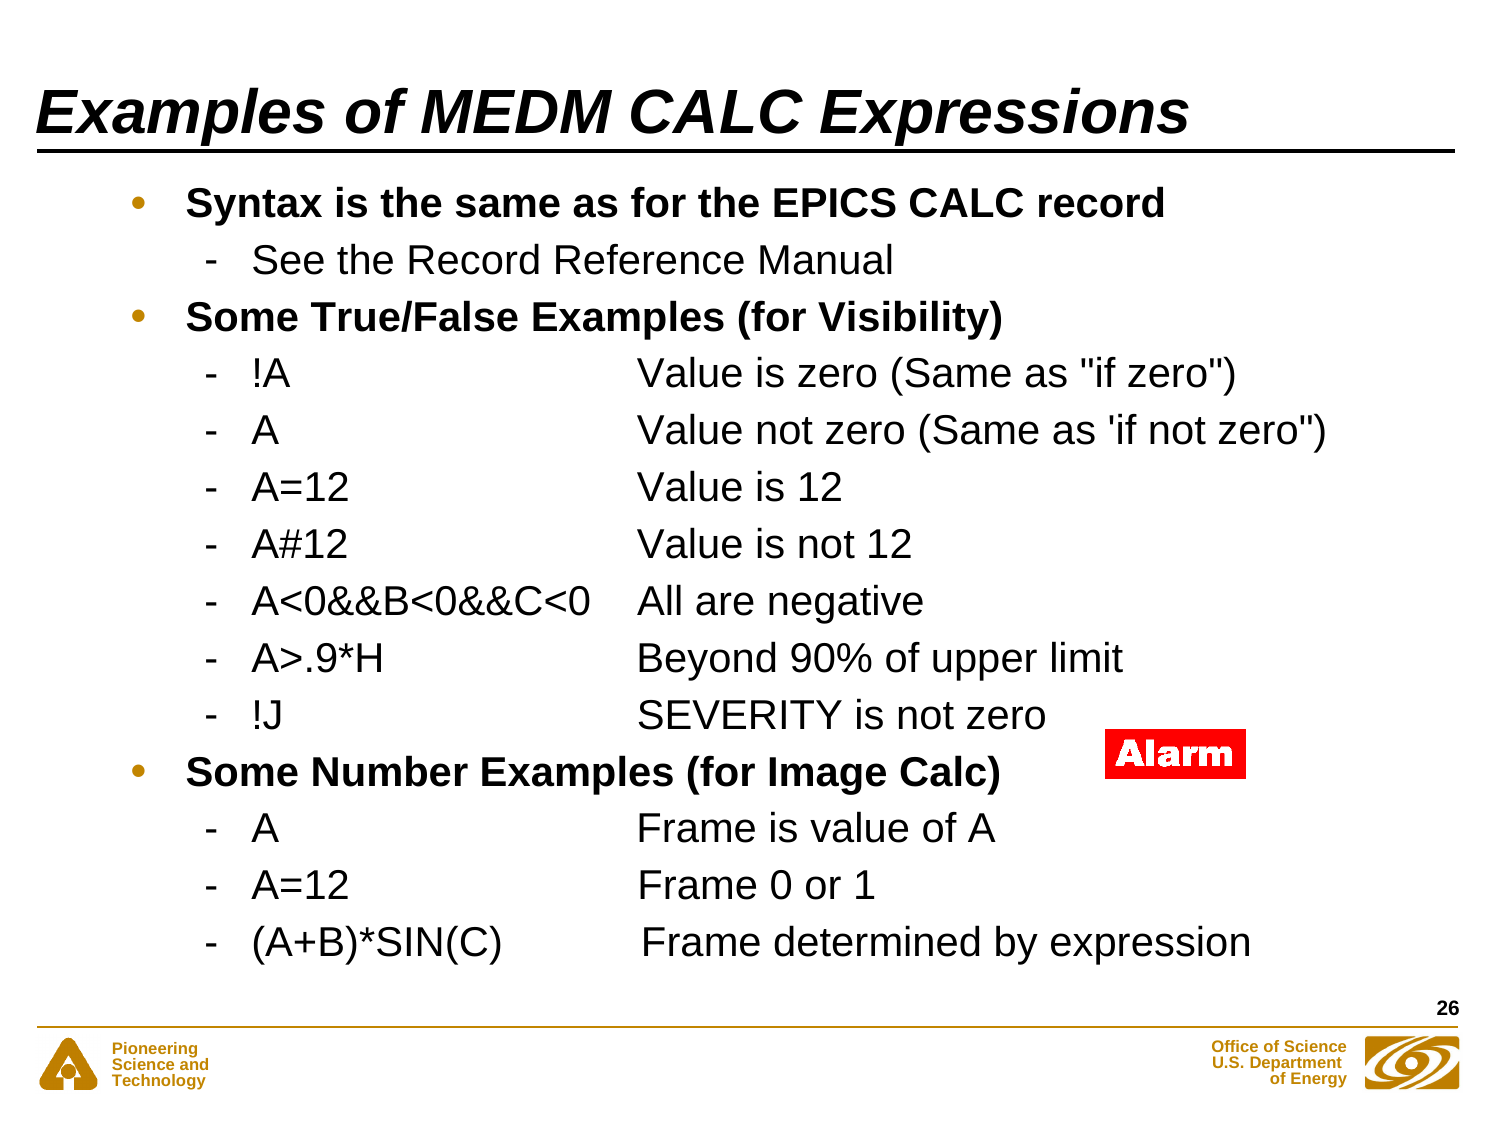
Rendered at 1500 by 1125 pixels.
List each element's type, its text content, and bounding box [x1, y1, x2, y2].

list Syntax is the same as for the EPICS CALC record See the Record Reference Manual Some True/False Examples (for Visibility) !A Value is zero (Same as "if zero") A Value not zero (Same as 'if not zero") A=12 Value is 12 A#12 Value is not 12 A<0&&B<0&&C<0 All are negative A>.9*H Beyond 90% of upper limit !J SEVERITY is not zero Some Number Examples (for Image Calc) A Frame is value of A A=12 Frame 0 or 1 (A+B)*SIN(C) Frame determined by expression [114, 171, 1459, 1016]
picture [1362, 1032, 1463, 1093]
title Examples of MEDM CALC Expressions [21, 75, 1459, 154]
picture [1105, 729, 1246, 779]
picture [35, 1034, 101, 1094]
